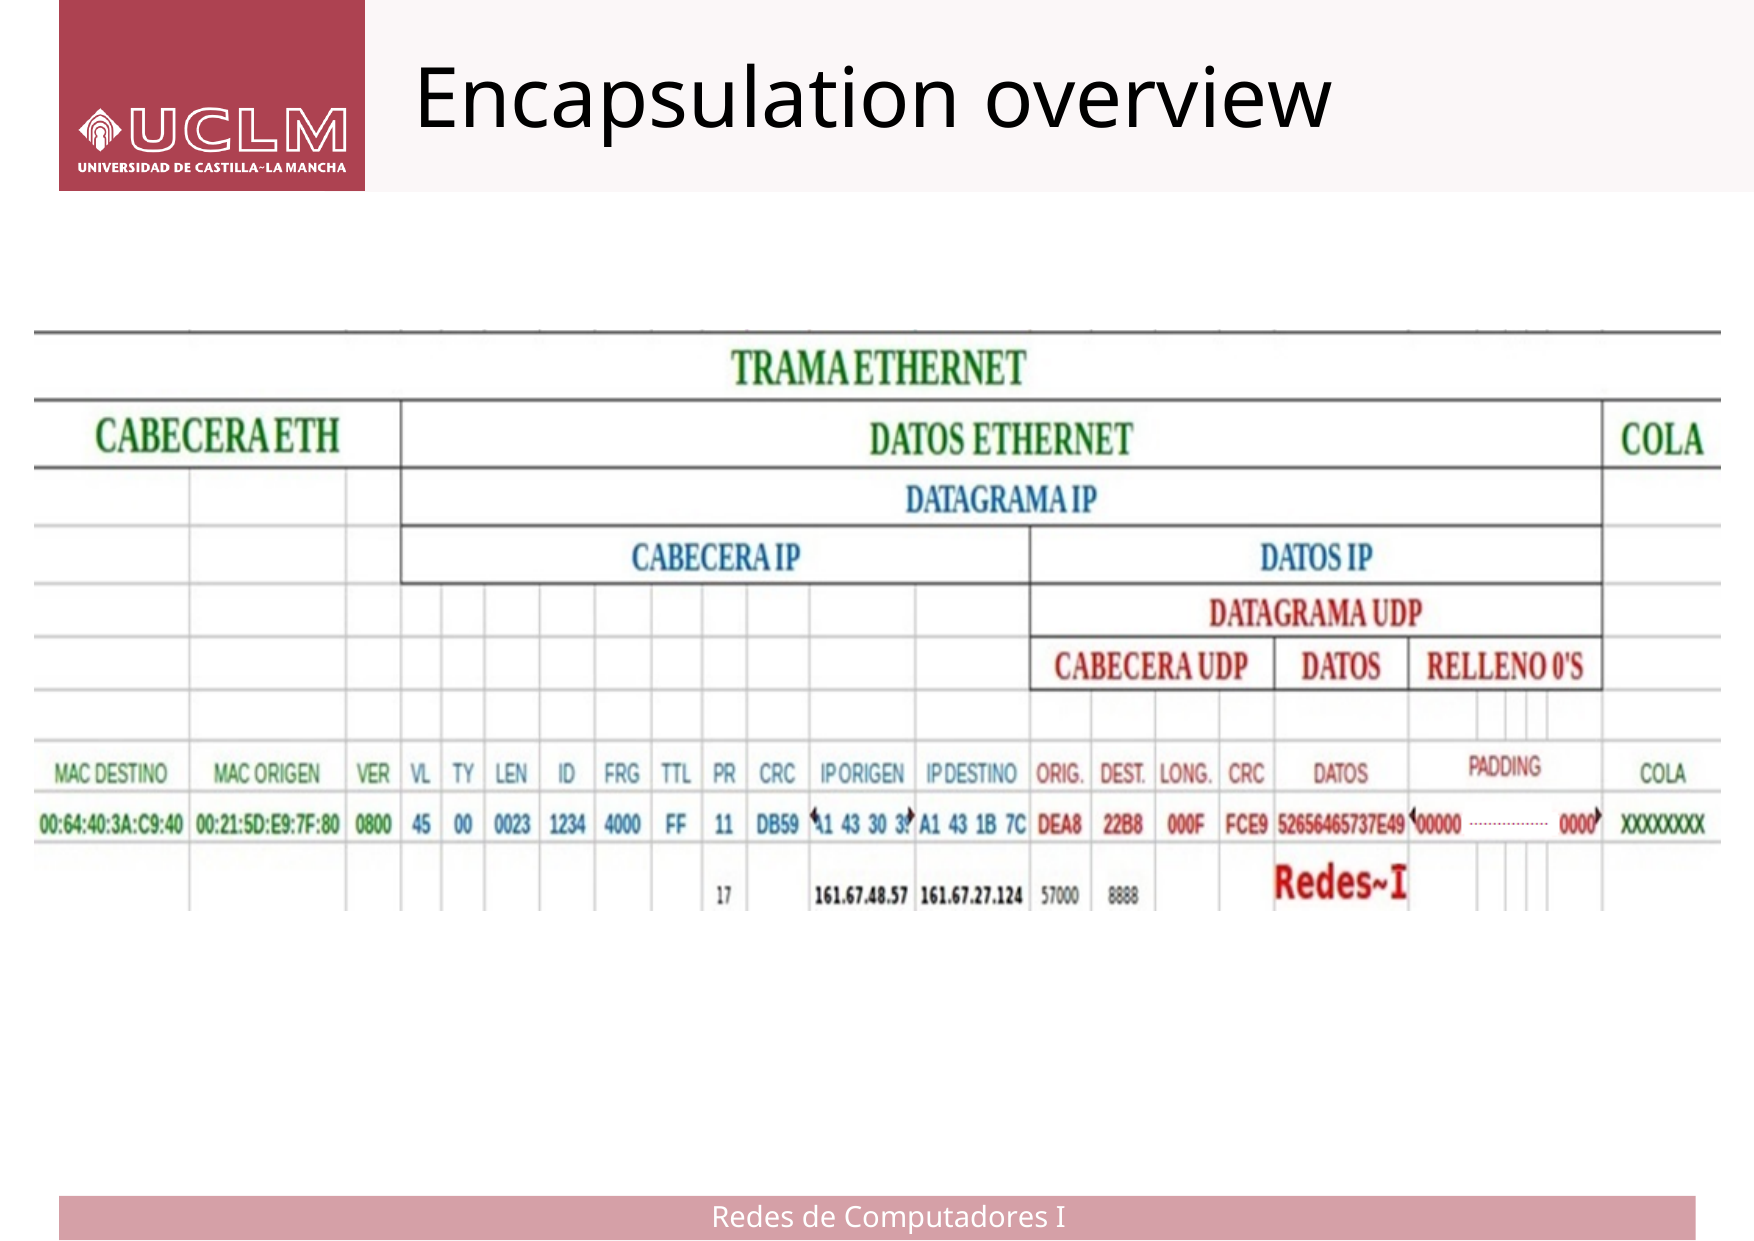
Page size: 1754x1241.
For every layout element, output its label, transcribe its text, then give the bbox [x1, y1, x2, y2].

text_box Redes de Computadores I [607, 1201, 1161, 1232]
picture [34, 329, 1721, 911]
text_box Encapsulation overview [413, 0, 1667, 198]
picture [59, 0, 365, 191]
